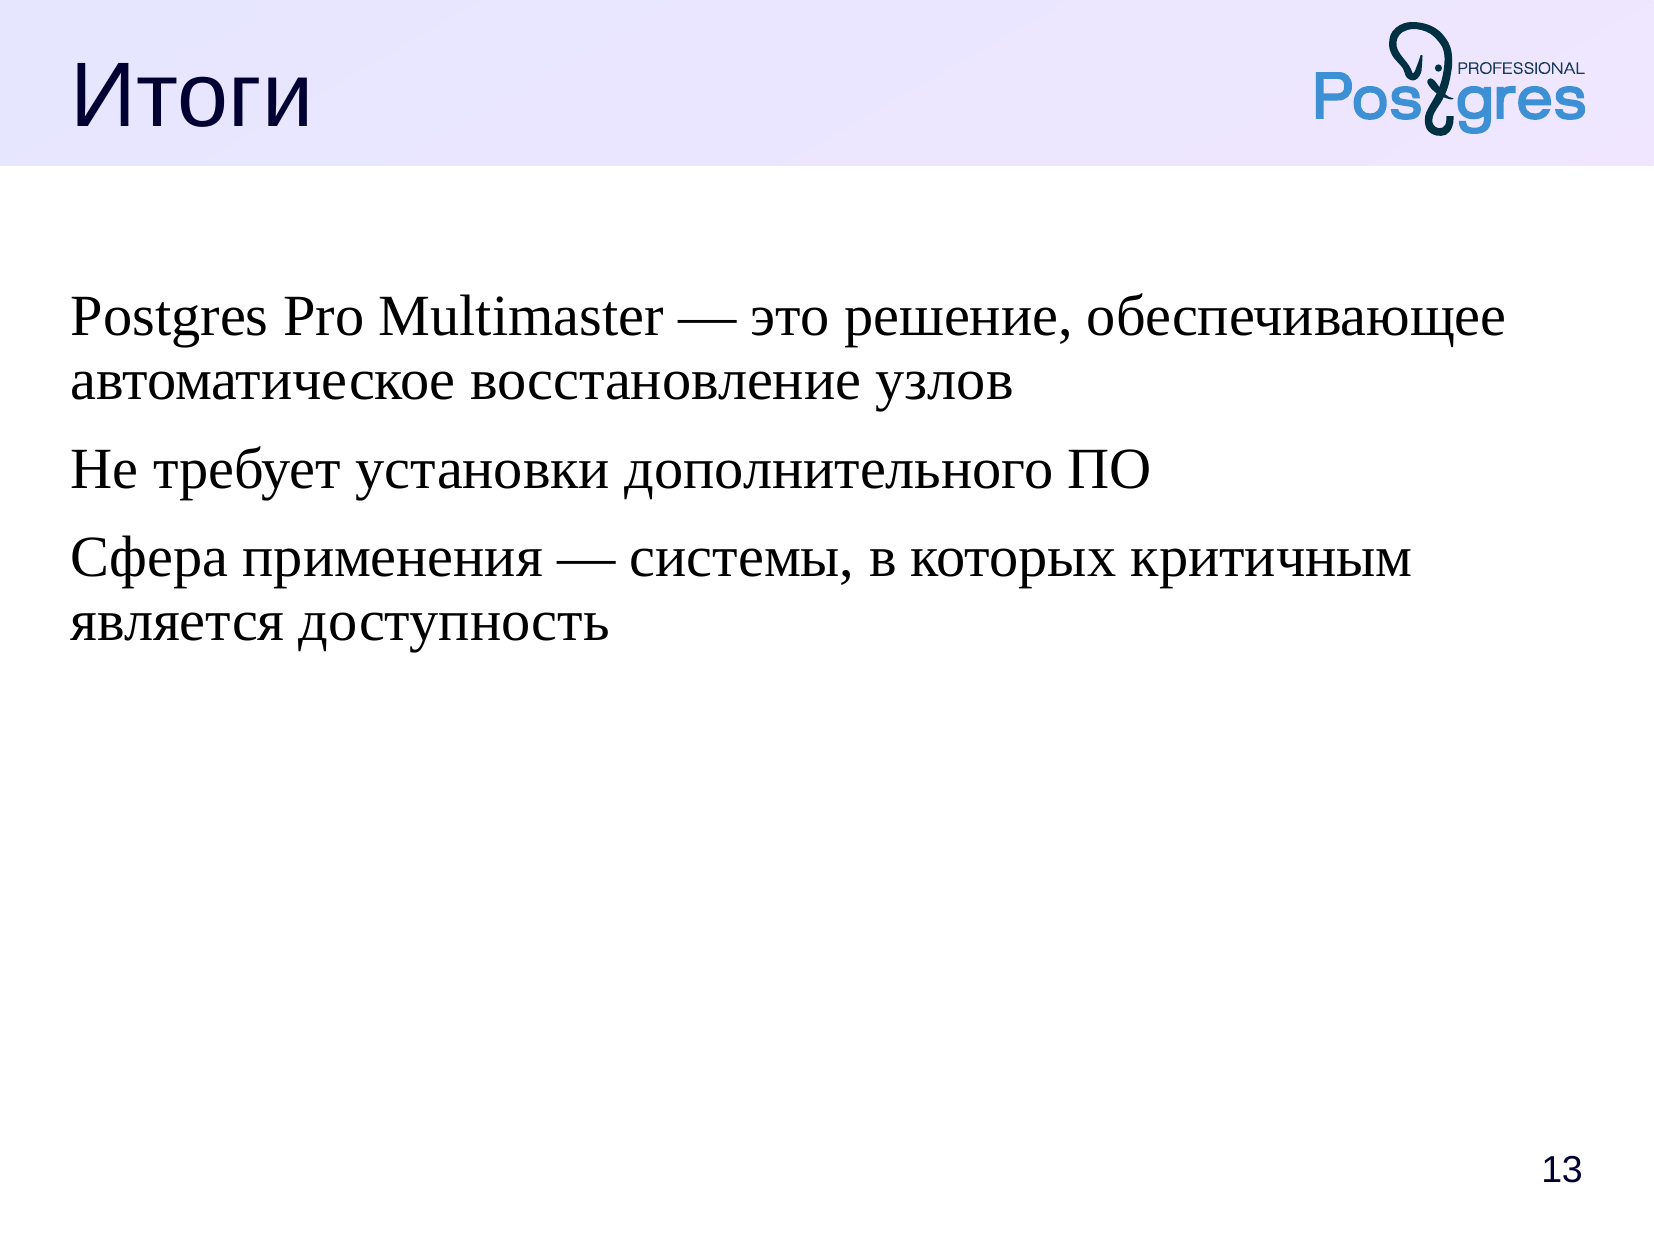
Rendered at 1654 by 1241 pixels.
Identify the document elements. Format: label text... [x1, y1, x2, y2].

list Postgres Pro Multimaster — это решение, обеспечивающее автоматическое восстановление узлов Не требует установки дополнительного ПО Сфера применения — системы, в которых критичным является доступность [70, 283, 1583, 1134]
title Итоги [70, 43, 1241, 147]
